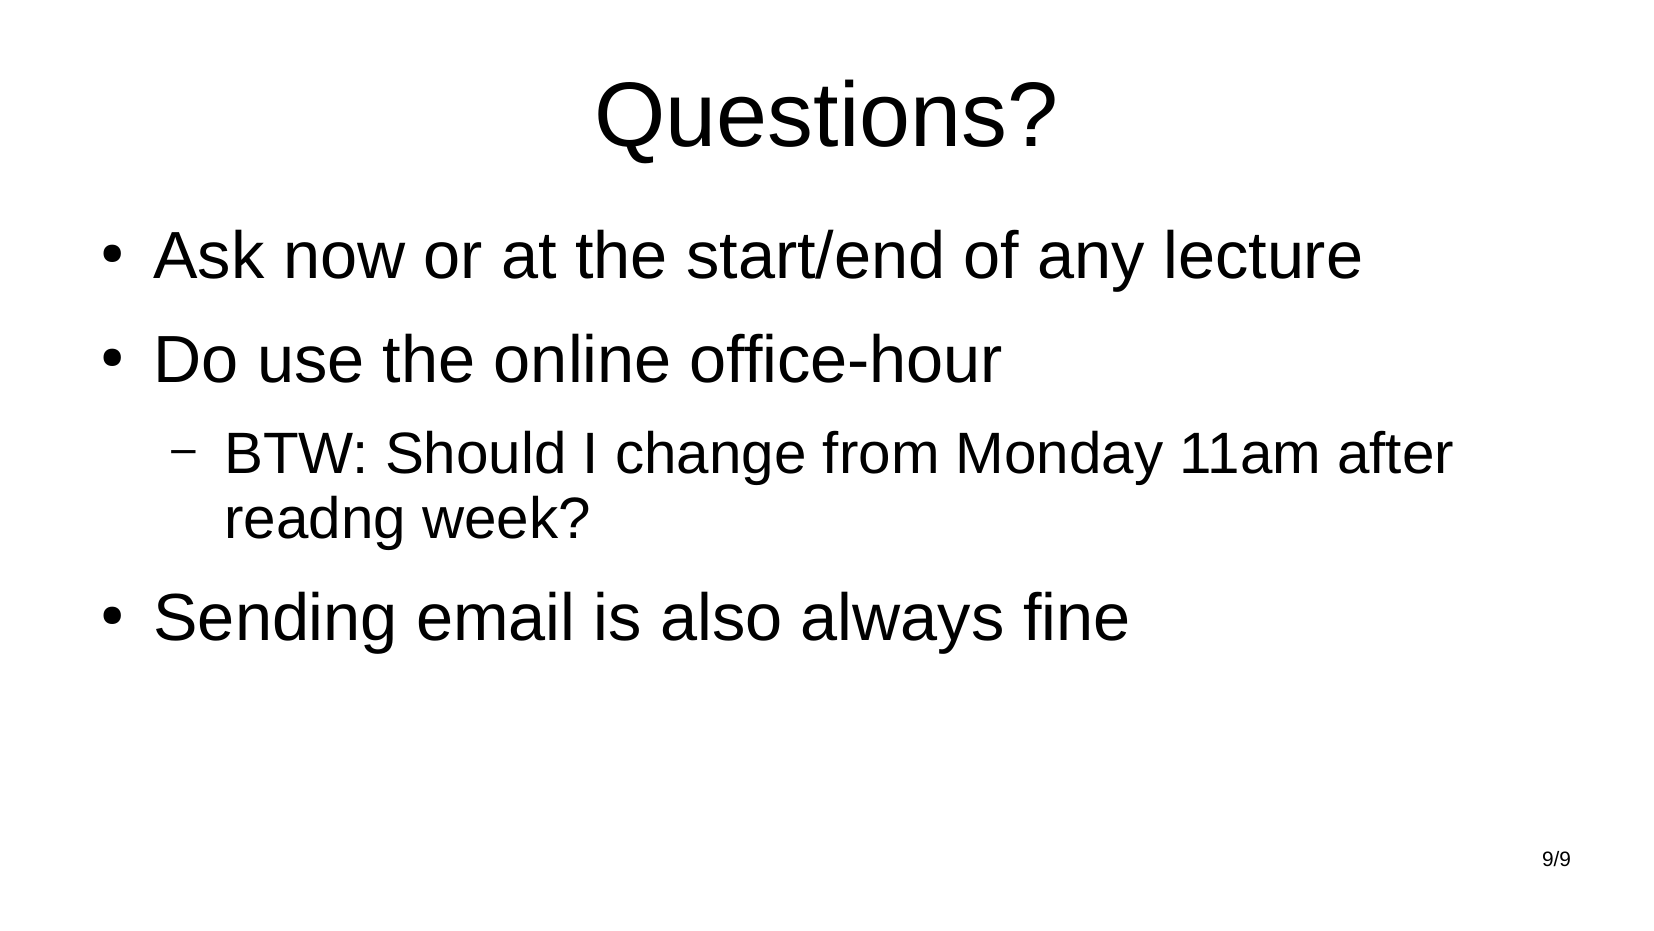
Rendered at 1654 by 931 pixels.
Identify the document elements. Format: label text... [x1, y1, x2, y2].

title Questions? [82, 37, 1571, 193]
list Ask now or at the start/end of any lecture Do use the online office-hour BTW: Should I change from Monday 11am after readng week? Sending email is also always fine [82, 217, 1571, 758]
